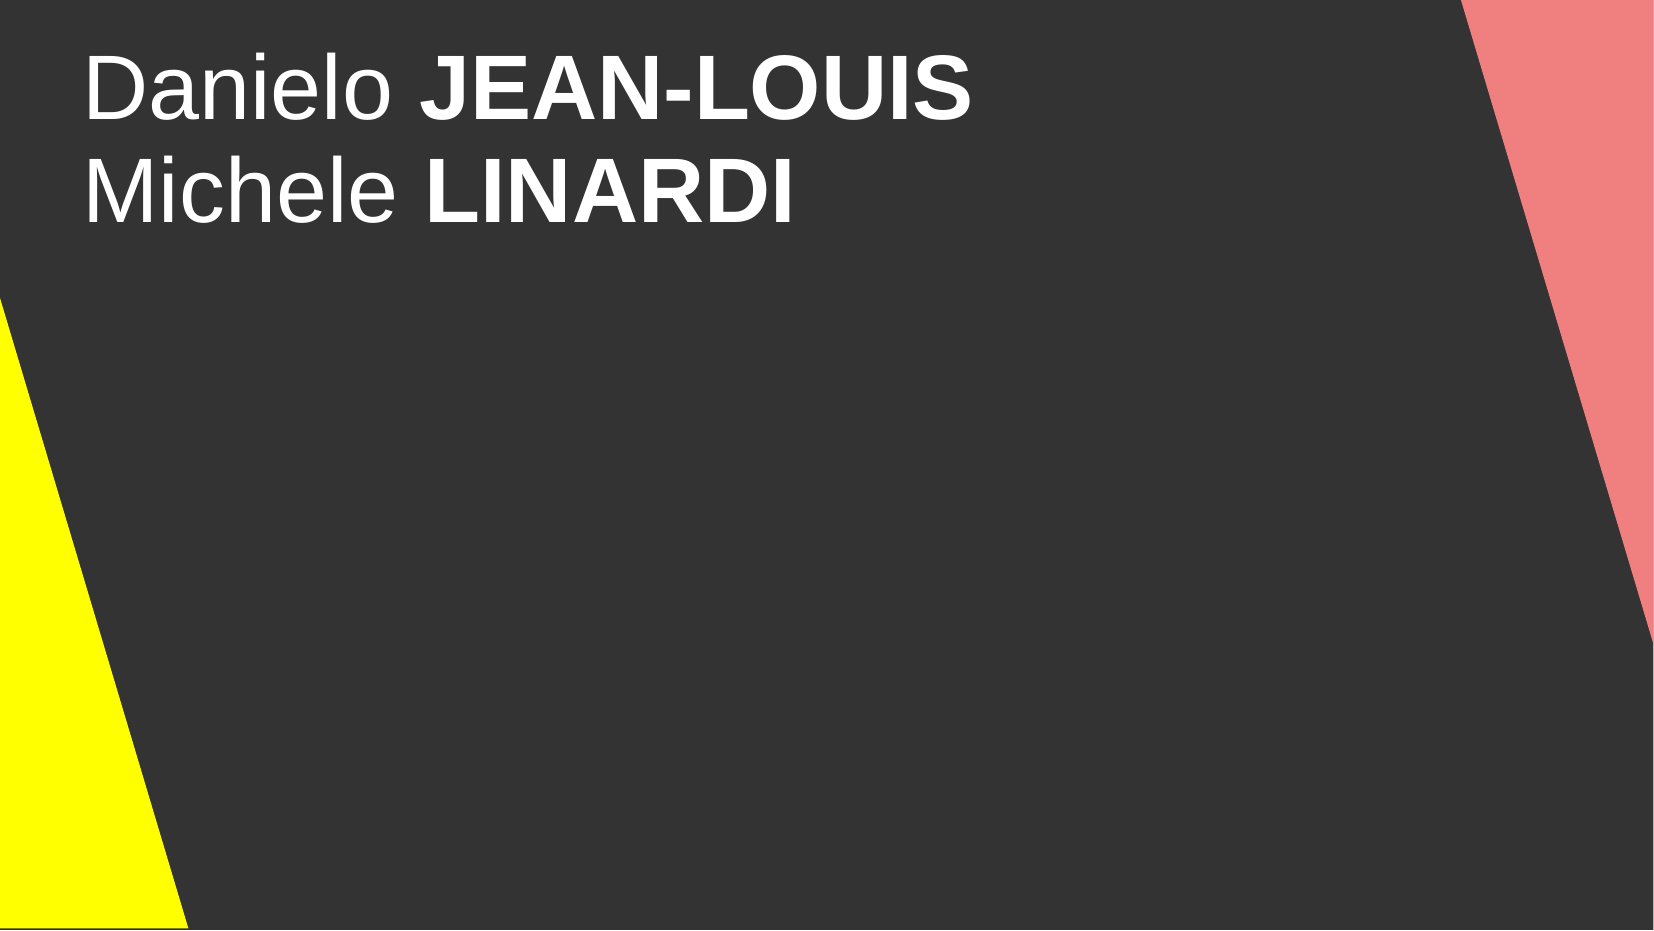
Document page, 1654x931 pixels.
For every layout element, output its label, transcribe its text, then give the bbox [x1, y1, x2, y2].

text_box [1460, 0, 1654, 647]
subtitle Danielo JEAN-LOUIS Michele LINARDI [82, 36, 1571, 758]
text_box [0, 297, 189, 929]
